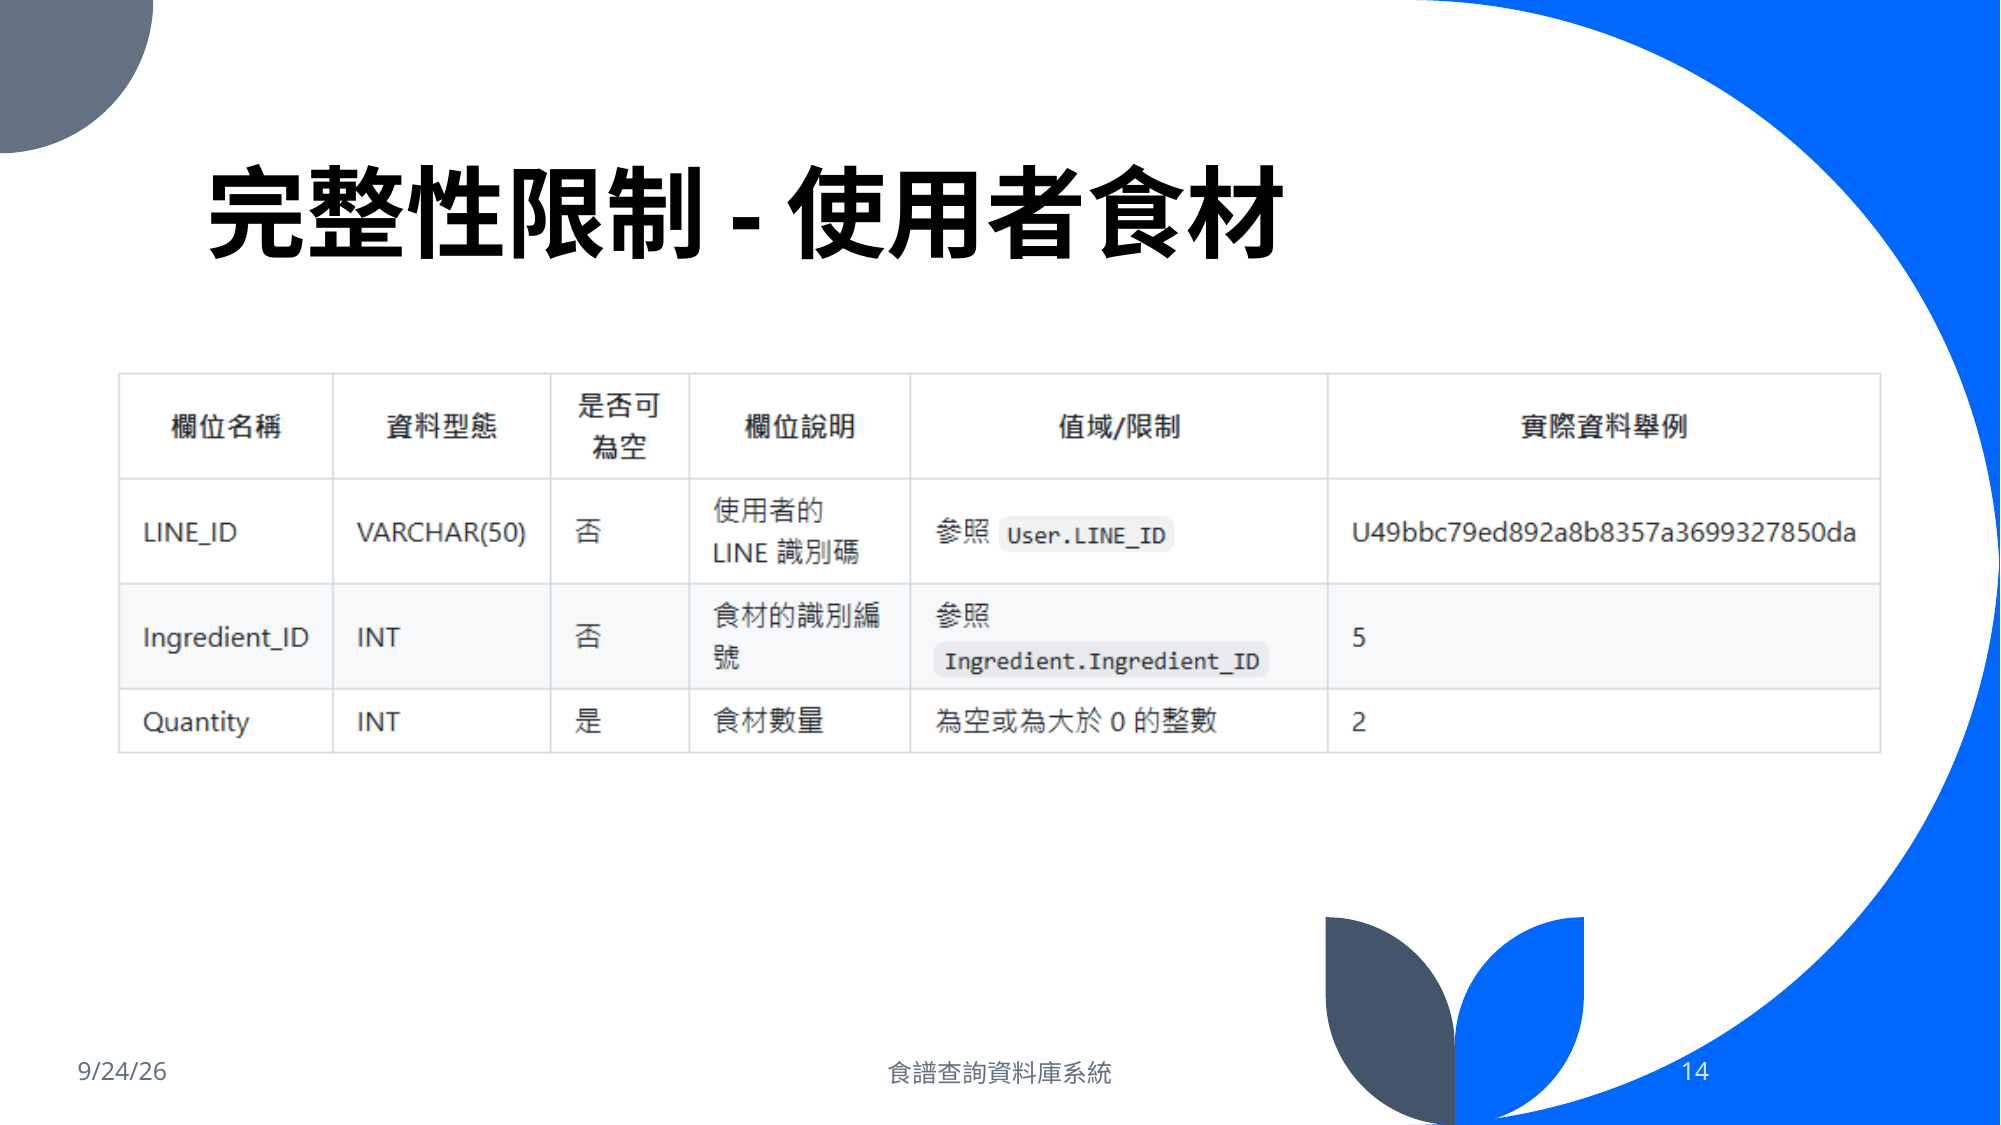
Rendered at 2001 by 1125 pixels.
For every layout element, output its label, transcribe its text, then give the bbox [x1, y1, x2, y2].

title 完整性限制-使用者食材 [191, 62, 1796, 280]
slide_number 14 [1665, 1042, 1938, 1103]
picture [115, 368, 1887, 759]
slide_number 6/10/2025 [62, 1042, 513, 1103]
footer 食譜查詢資料庫系統 [662, 1042, 1338, 1103]
